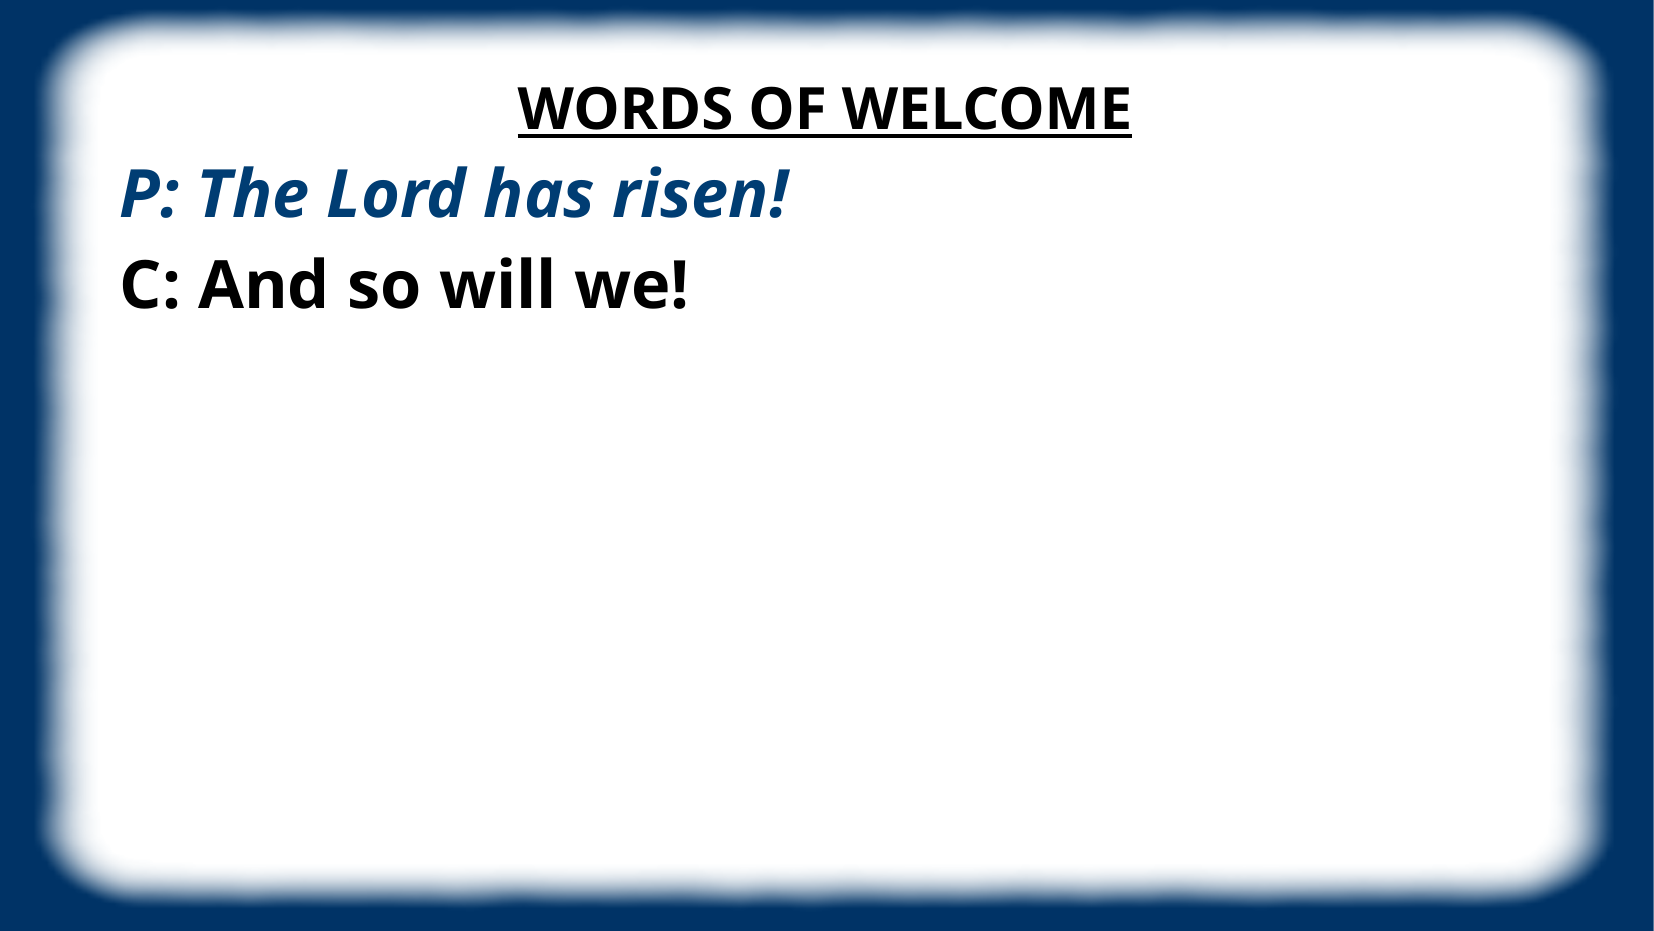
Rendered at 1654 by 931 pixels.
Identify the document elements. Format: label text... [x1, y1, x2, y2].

text_box WORDS OF WELCOME P: The Lord has risen! C: And so will we! [105, 60, 1546, 330]
picture [0, 0, 1654, 931]
